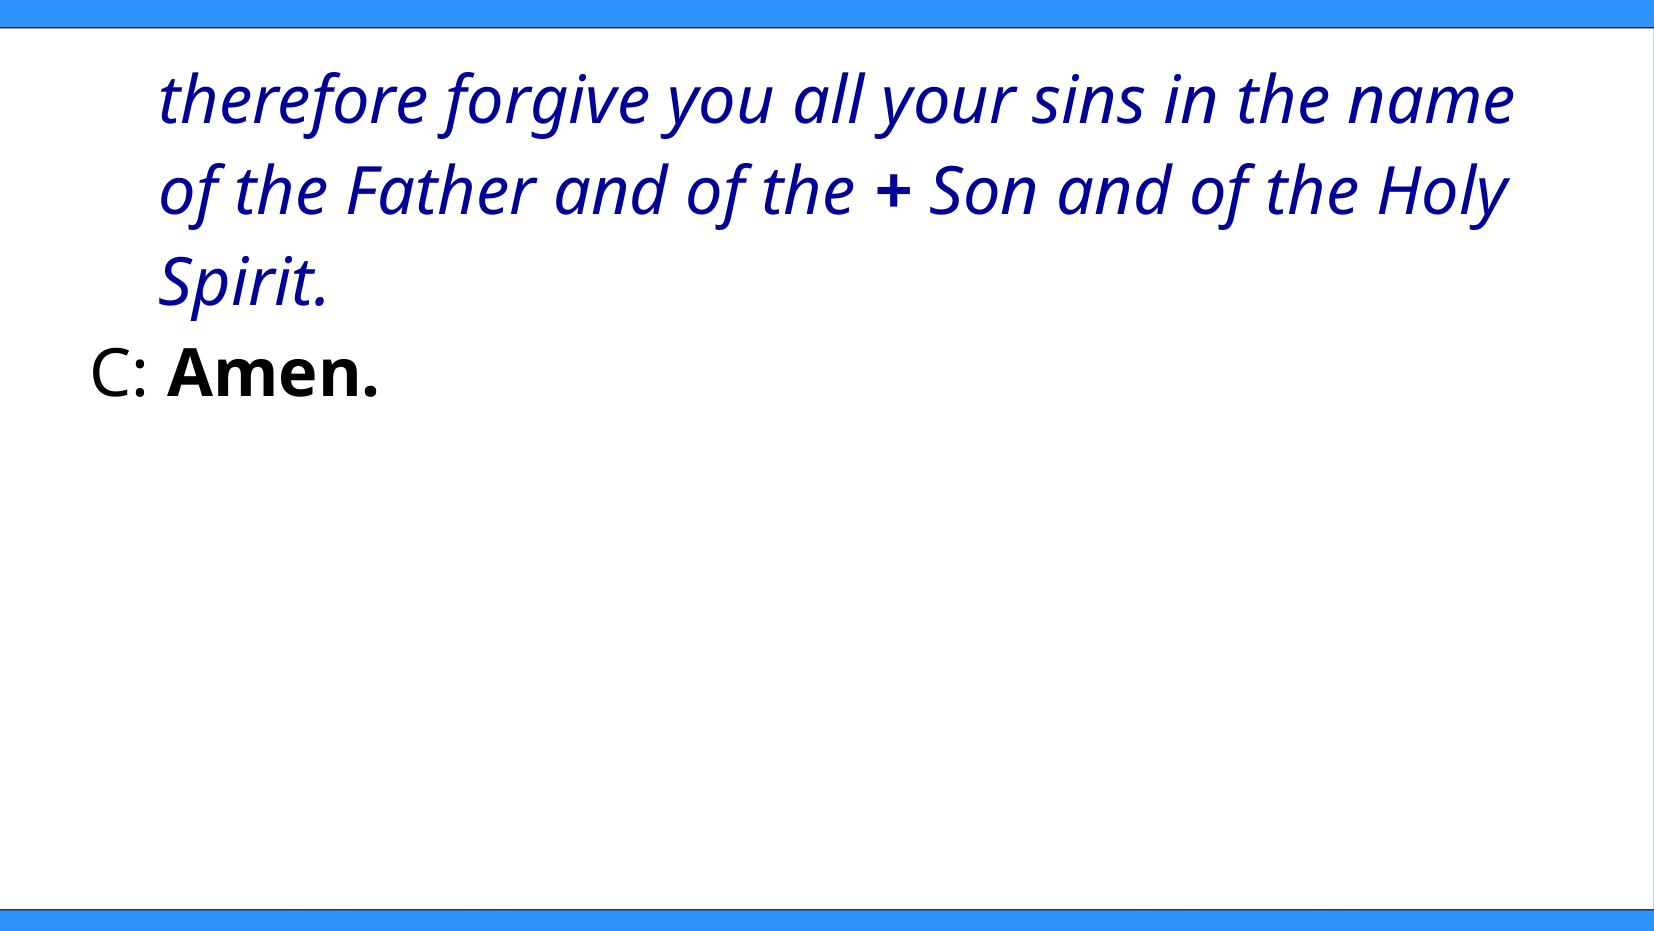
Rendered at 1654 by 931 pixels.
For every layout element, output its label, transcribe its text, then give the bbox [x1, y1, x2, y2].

text_box therefore forgive you all your sins in the name of the Father and of the + Son and of the Holy Spirit. C: Amen. [75, 45, 1561, 504]
picture [0, 0, 1654, 931]
